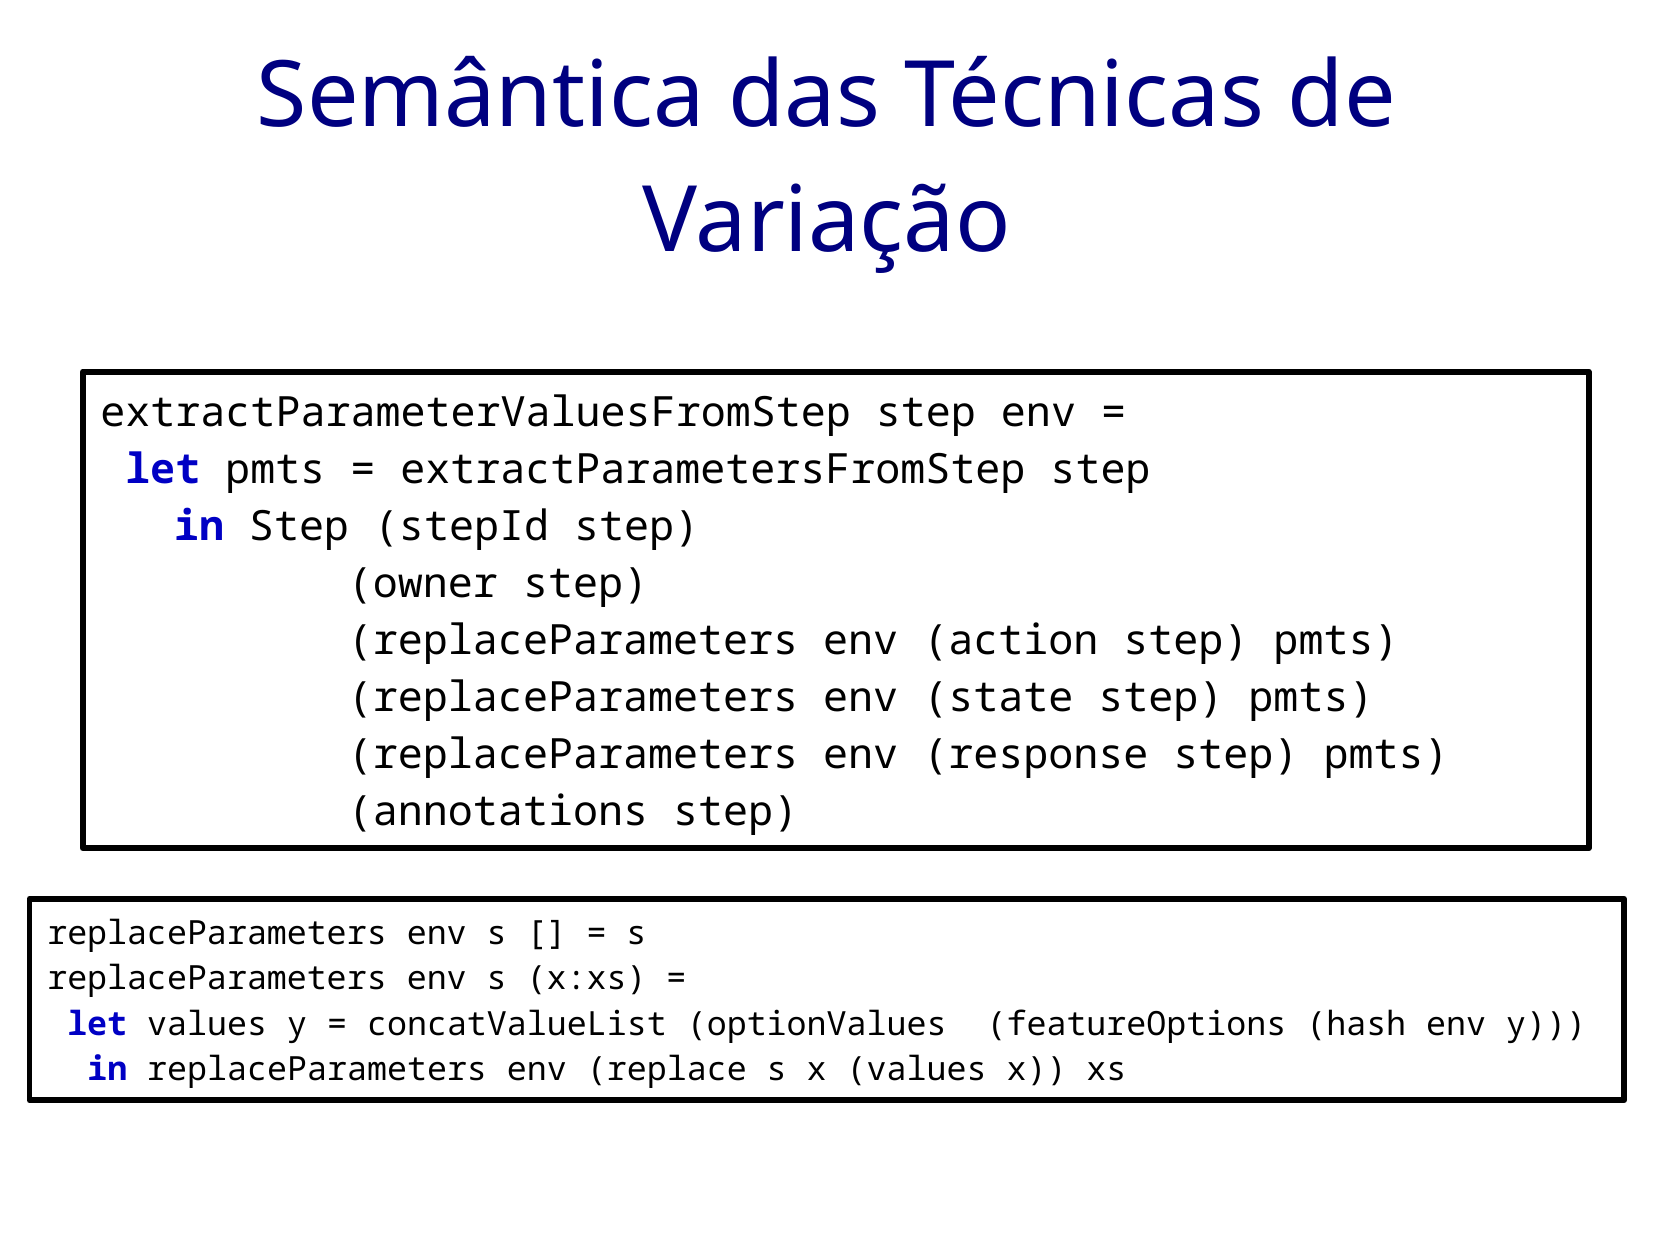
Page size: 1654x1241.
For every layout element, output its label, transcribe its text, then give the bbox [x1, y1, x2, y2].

text_box replaceParameters env s [] = s replaceParameters env s (x:xs) = let values y = concatValueList (optionValues (featureOptions (hash env y))) in replaceParameters env (replace s x (values x)) xs [29, 898, 1625, 1087]
text_box extractParameterValuesFromStep step env = let pmts = extractParametersFromStep step in Step (stepId step) (owner step) (replaceParameters env (action step) pmts) (replaceParameters env (state step) pmts) (replaceParameters env (response step) pmts) (annotations step) [82, 371, 1589, 813]
title Semântica das Técnicas de Variação [82, 24, 1571, 282]
